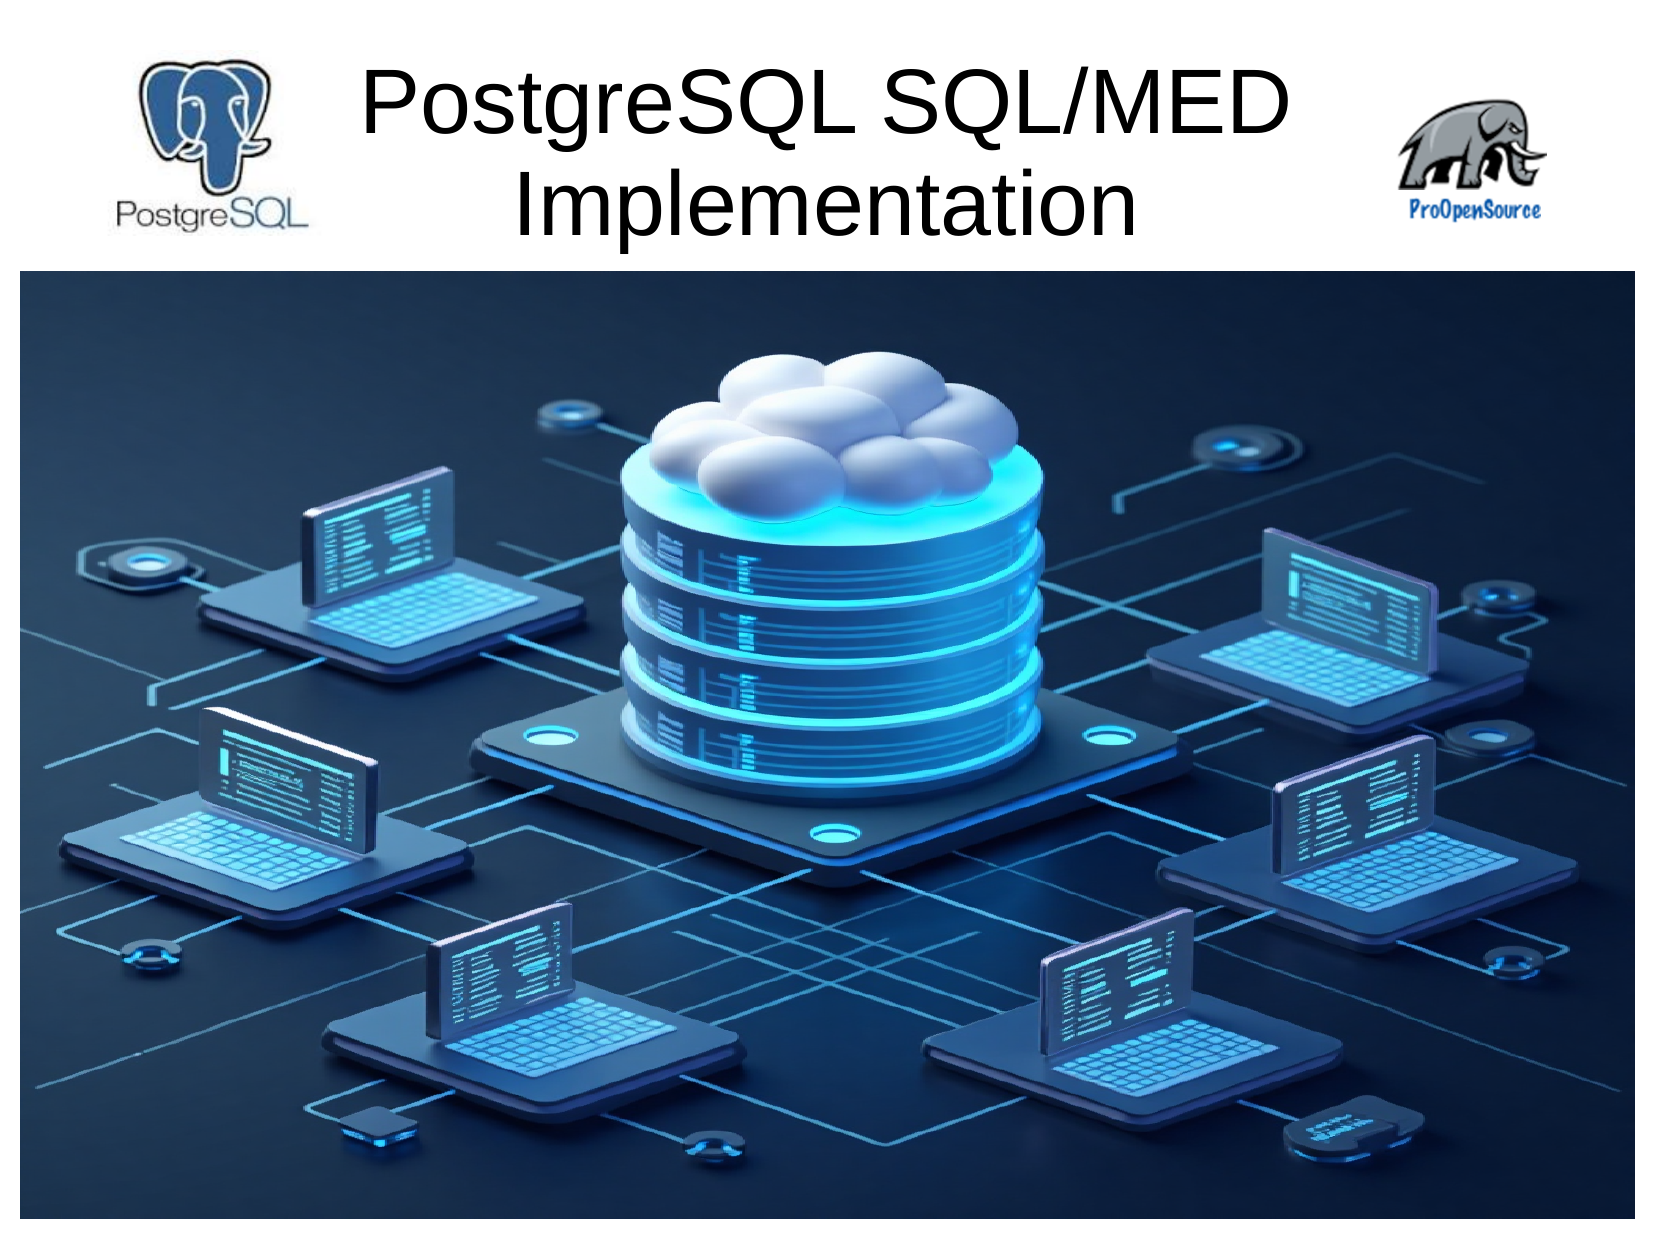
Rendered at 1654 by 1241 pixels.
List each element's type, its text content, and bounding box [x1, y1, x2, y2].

picture [58, 50, 356, 237]
picture [20, 271, 1635, 1219]
picture [1396, 82, 1547, 233]
title PostgreSQL SQL/MED Implementation [82, 49, 1571, 257]
